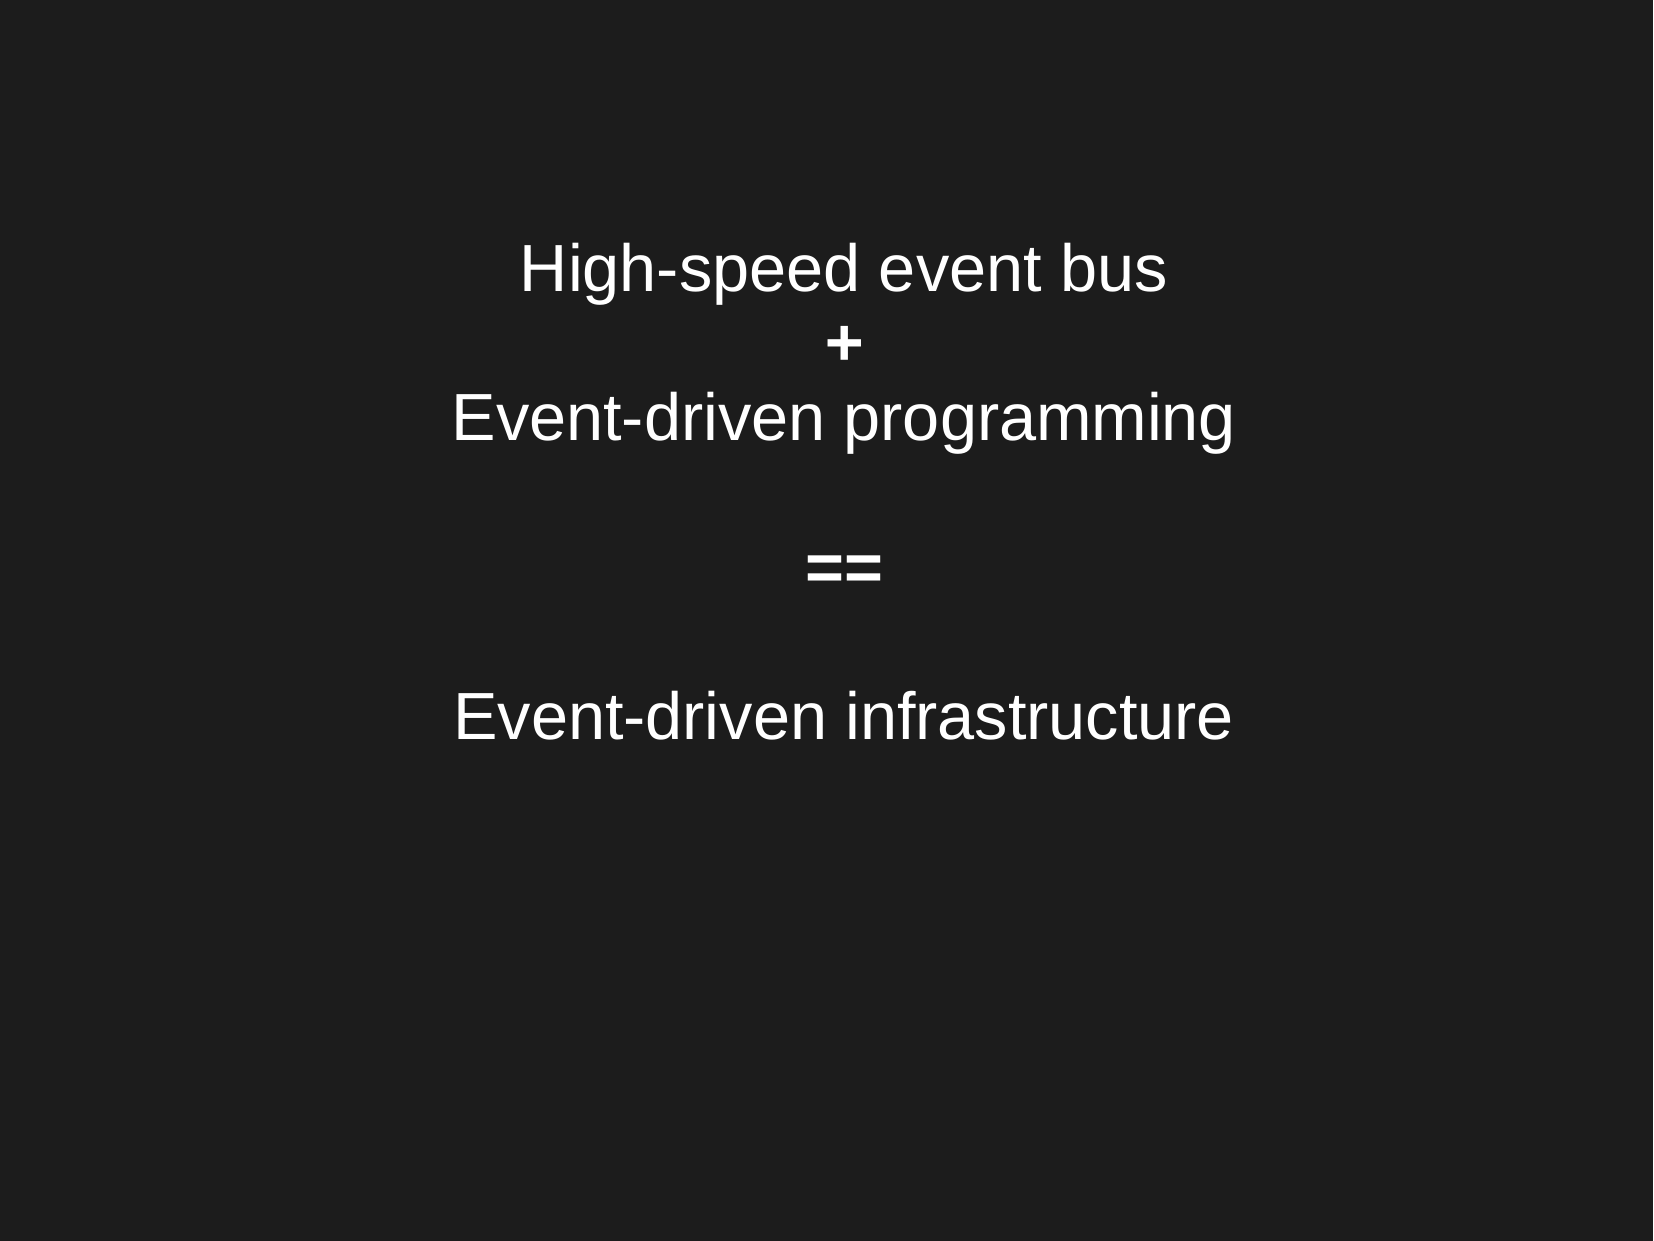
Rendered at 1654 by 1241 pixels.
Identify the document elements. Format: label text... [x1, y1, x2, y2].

subtitle High-speed event bus + Event-driven programming == Event-driven infrastructure [82, 49, 1571, 1010]
